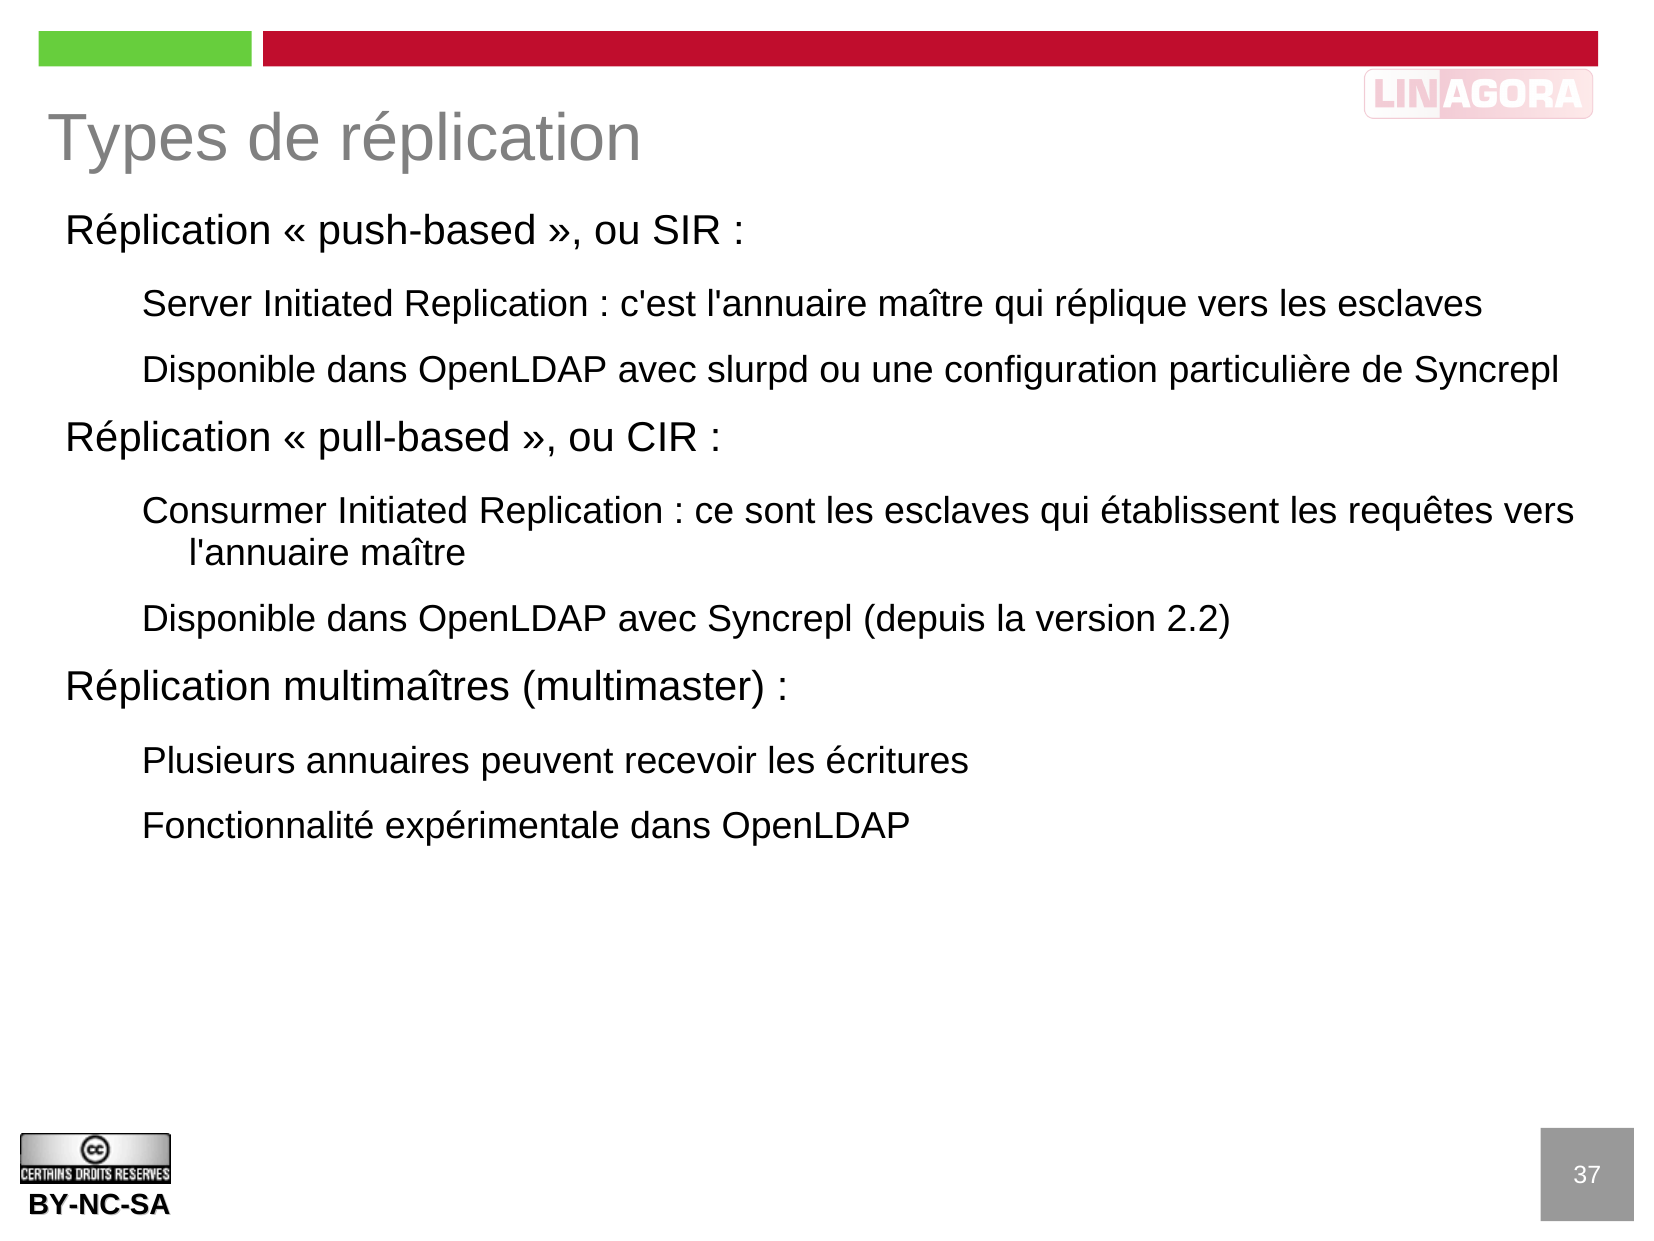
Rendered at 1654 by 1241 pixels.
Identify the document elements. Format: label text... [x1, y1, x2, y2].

picture [20, 1133, 171, 1184]
title Types de réplication [47, 97, 1447, 178]
list Réplication « push-based », ou SIR : Server Initiated Replication : c'est l'annuaire maître qui réplique vers les esclaves Disponible dans OpenLDAP avec slurpd ou une configuration particulière de Syncrepl Réplication « pull-based », ou CIR : Consurmer Initiated Replication : ce sont les esclaves qui établissent les requêtes vers l'annuaire maître Disponible dans OpenLDAP avec Syncrepl (depuis la version 2.2) Réplication multimaîtres (multimaster) : Plusieurs annuaires peuvent recevoir les écritures Fonctionnalité expérimentale dans OpenLDAP [47, 206, 1625, 1093]
